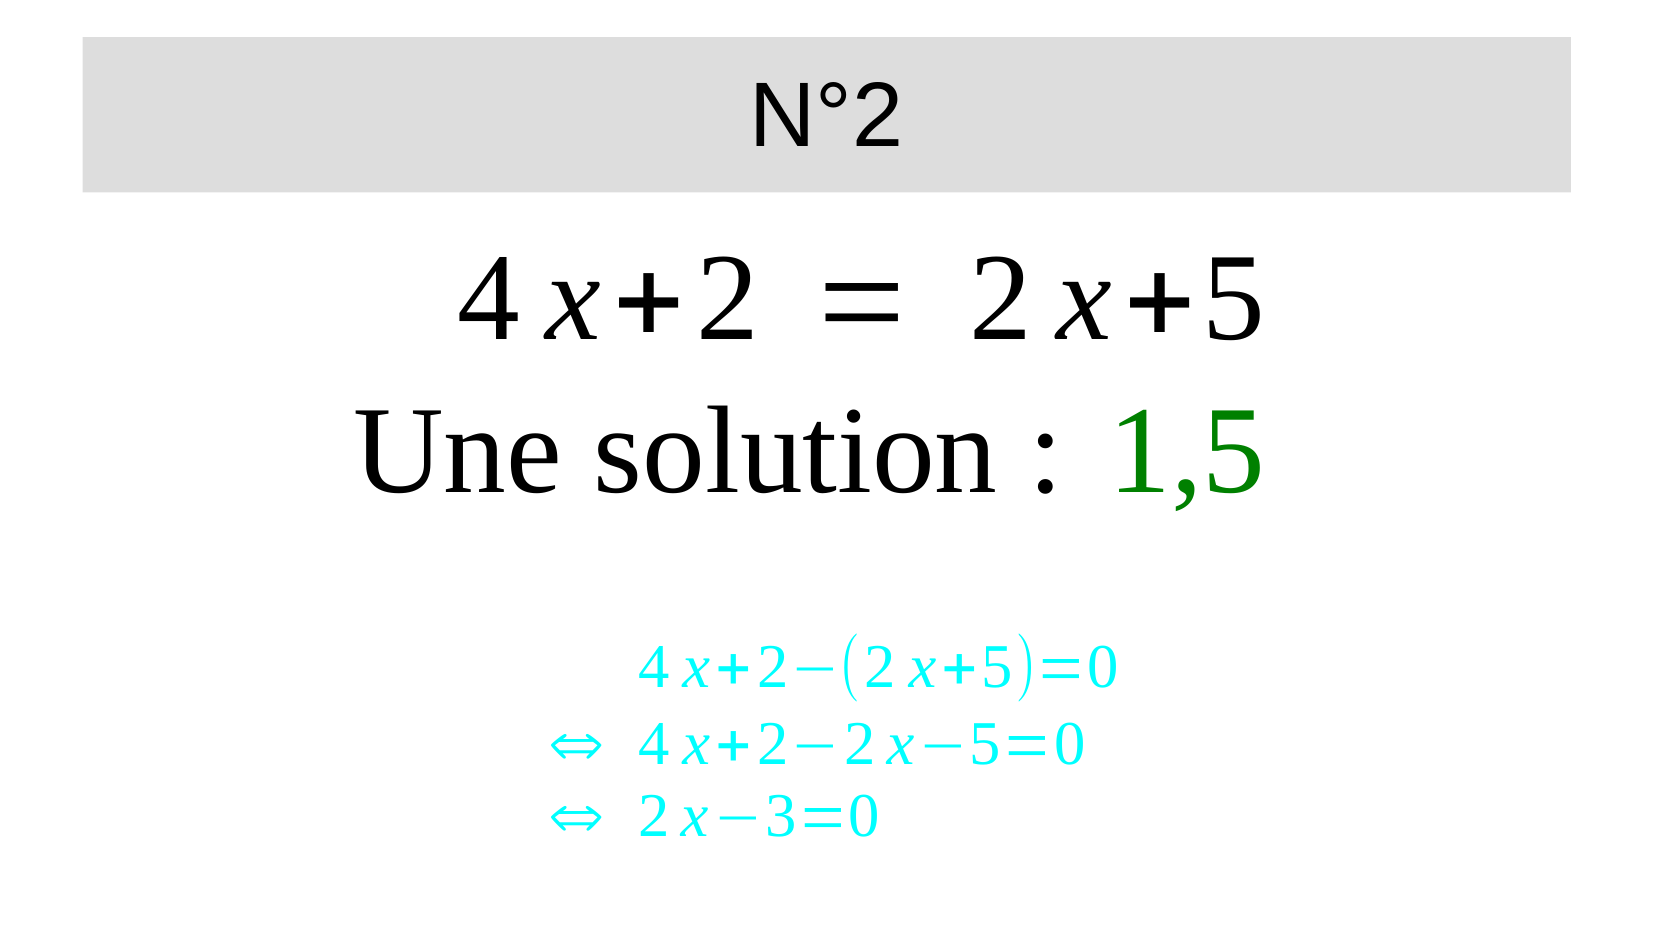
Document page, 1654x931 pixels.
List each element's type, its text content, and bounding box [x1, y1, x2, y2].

chart [342, 381, 1272, 520]
title N°2 [82, 37, 1571, 193]
chart [523, 631, 1126, 851]
chart [447, 228, 1272, 367]
